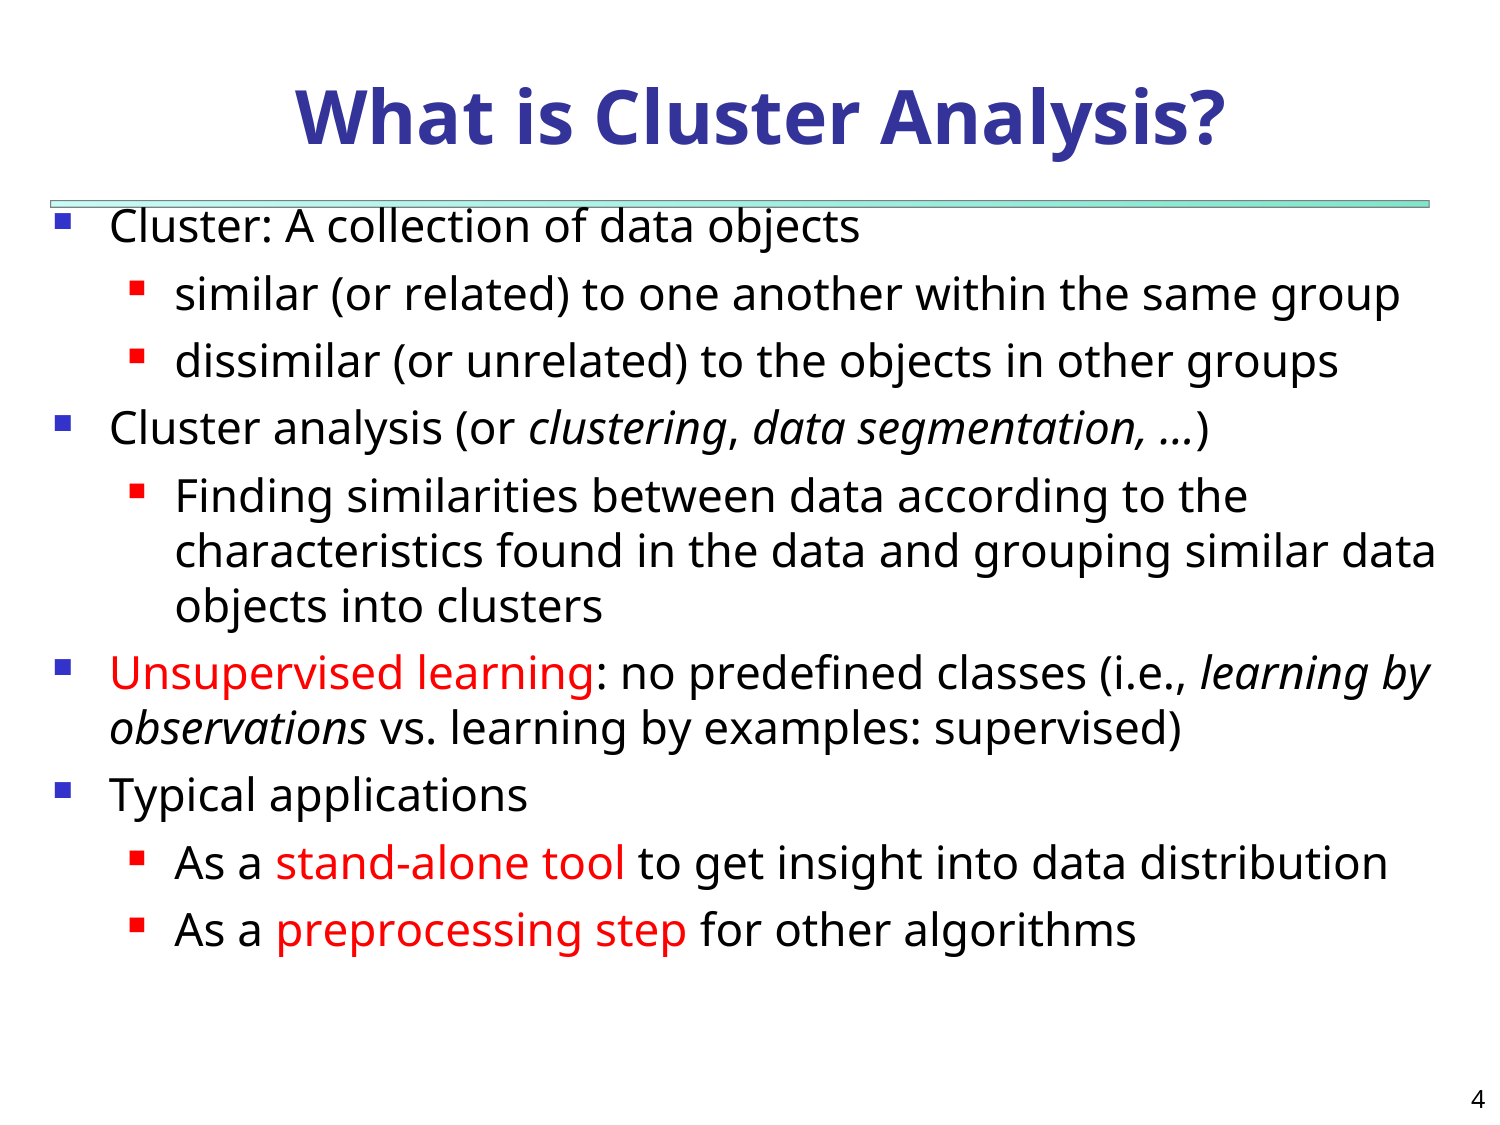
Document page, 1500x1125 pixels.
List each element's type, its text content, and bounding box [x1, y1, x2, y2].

list Cluster: A collection of data objects similar (or related) to one another within the same group dissimilar (or unrelated) to the objects in other groups Cluster analysis (or clustering, data segmentation, …) Finding similarities between data according to the characteristics found in the data and grouping similar data objects into clusters Unsupervised learning: no predefined classes (i.e., learning by observations vs. learning by examples: supervised) Typical applications As a stand-alone tool to get insight into data distribution As a preprocessing step for other algorithms [37, 189, 1463, 1125]
title What is Cluster Analysis? [162, 50, 1360, 179]
text_box 18 [1463, 1062, 1500, 1125]
